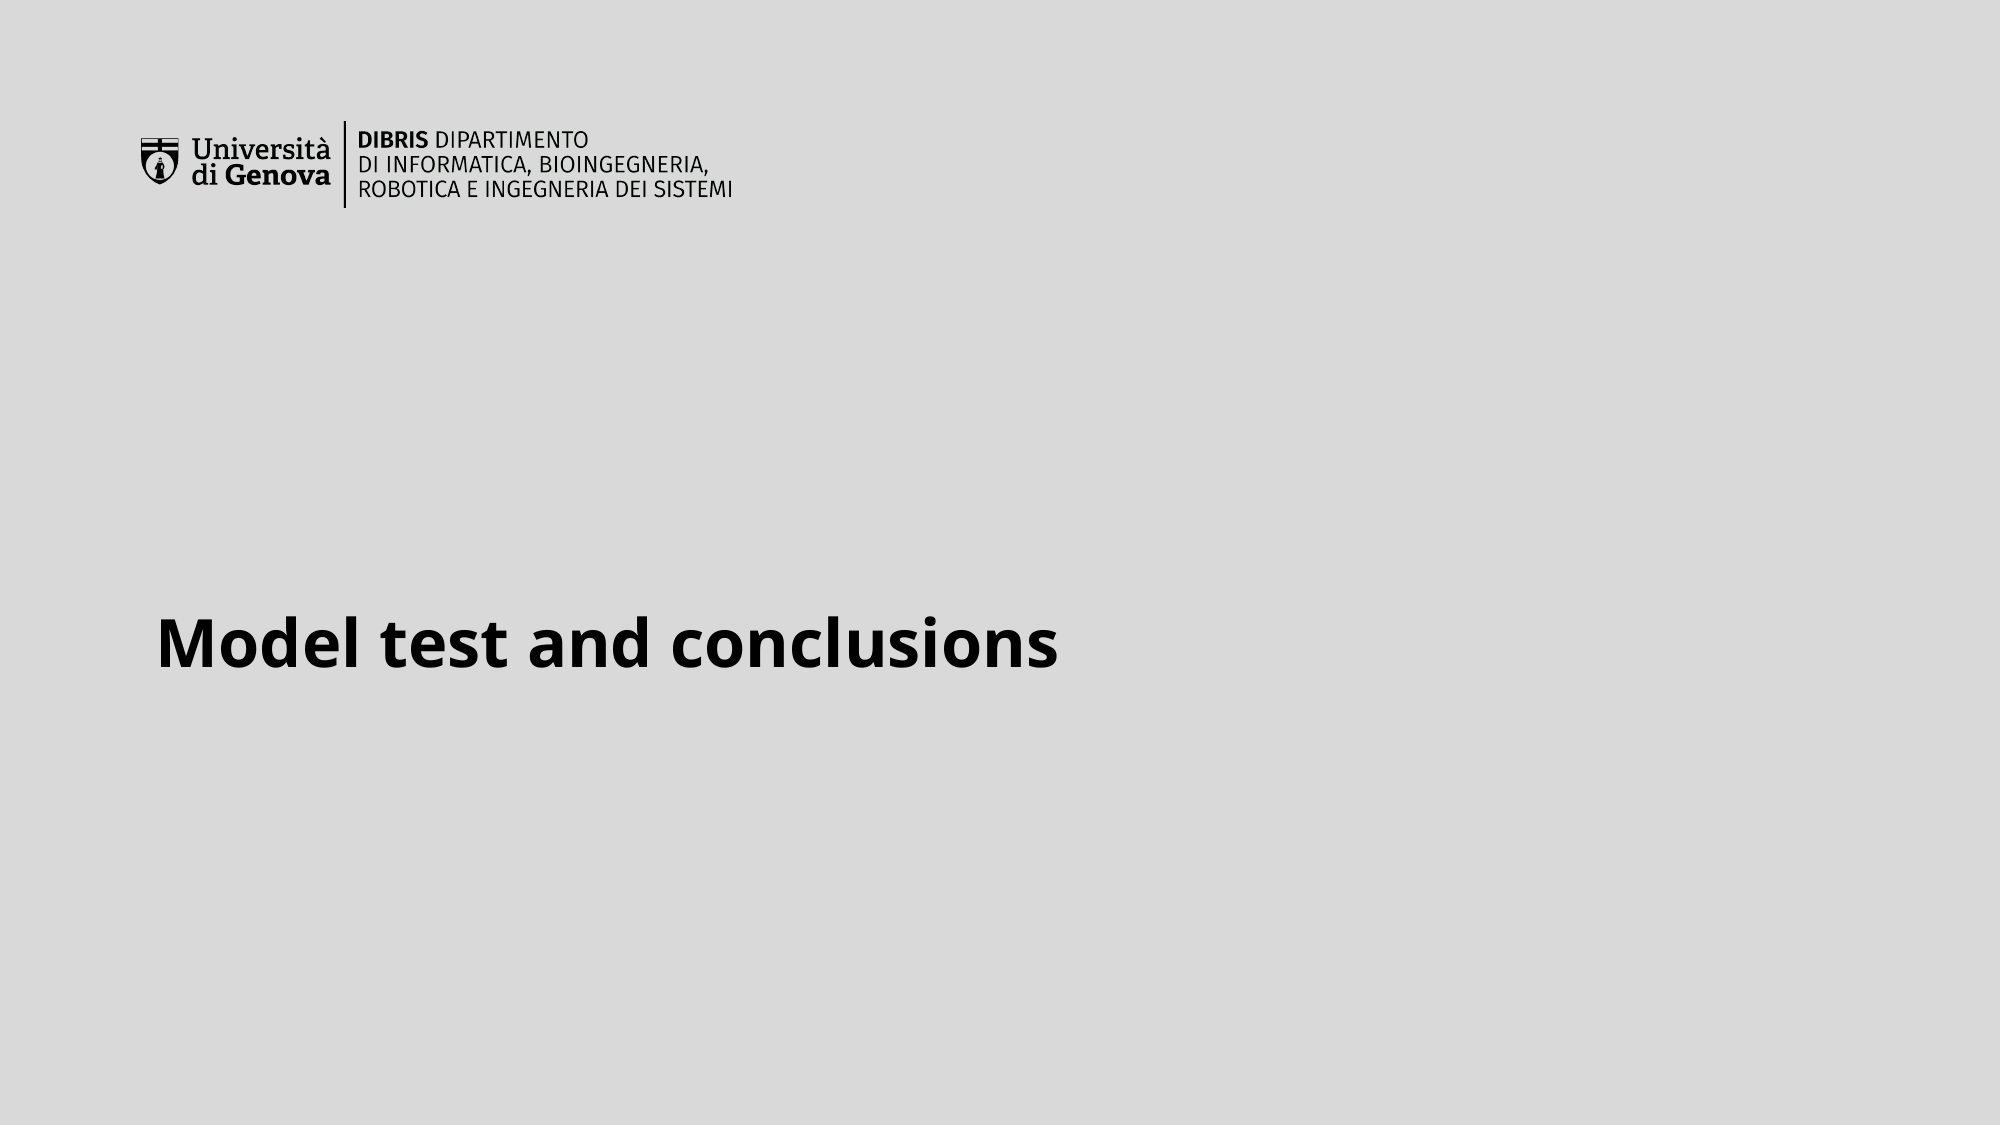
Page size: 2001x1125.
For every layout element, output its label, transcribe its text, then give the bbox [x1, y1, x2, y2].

title Model test and conclusions [140, 270, 1853, 1011]
picture [141, 121, 731, 208]
